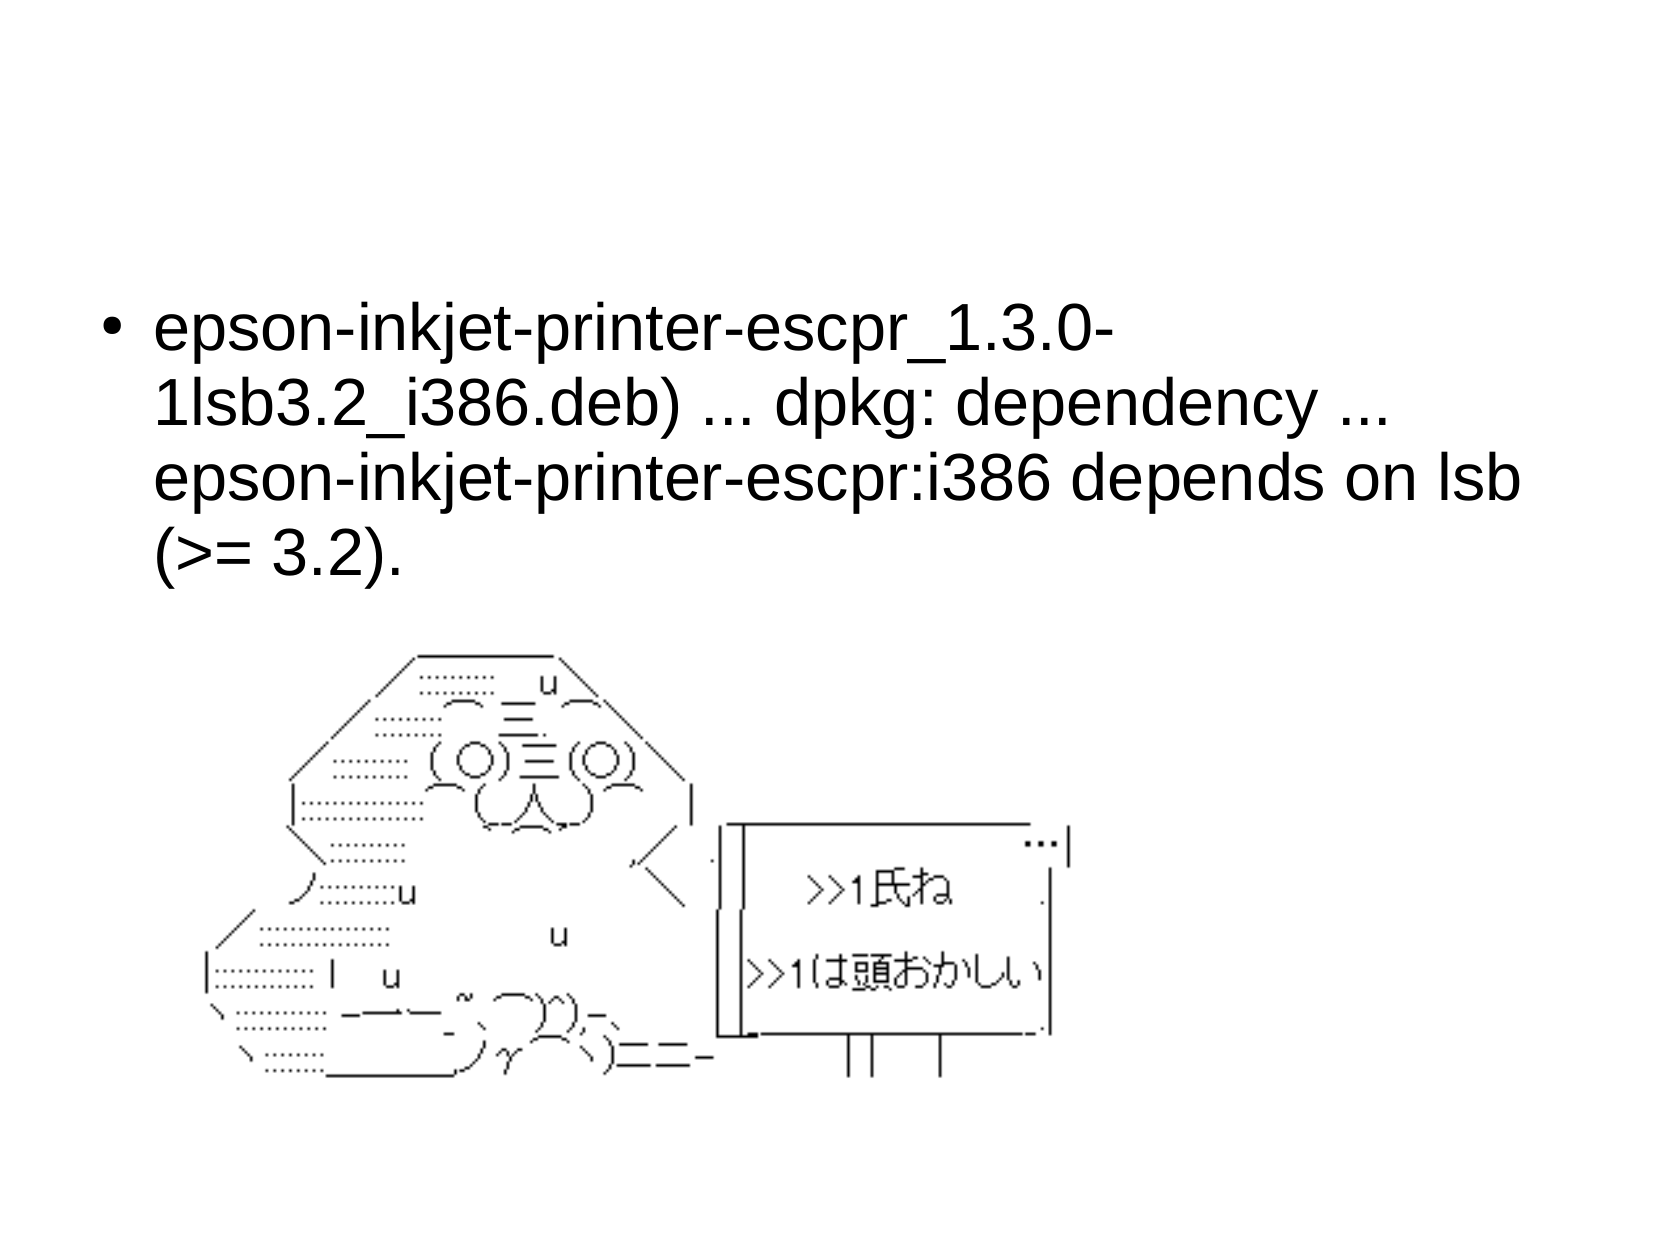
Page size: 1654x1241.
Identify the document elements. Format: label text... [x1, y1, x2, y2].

picture [159, 614, 1102, 1099]
list epson-inkjet-printer-escpr_1.3.0-1lsb3.2_i386.deb) ... dpkg: dependency ... epson-inkjet-printer-escpr:i386 depends on lsb (>= 3.2). [82, 290, 1571, 634]
